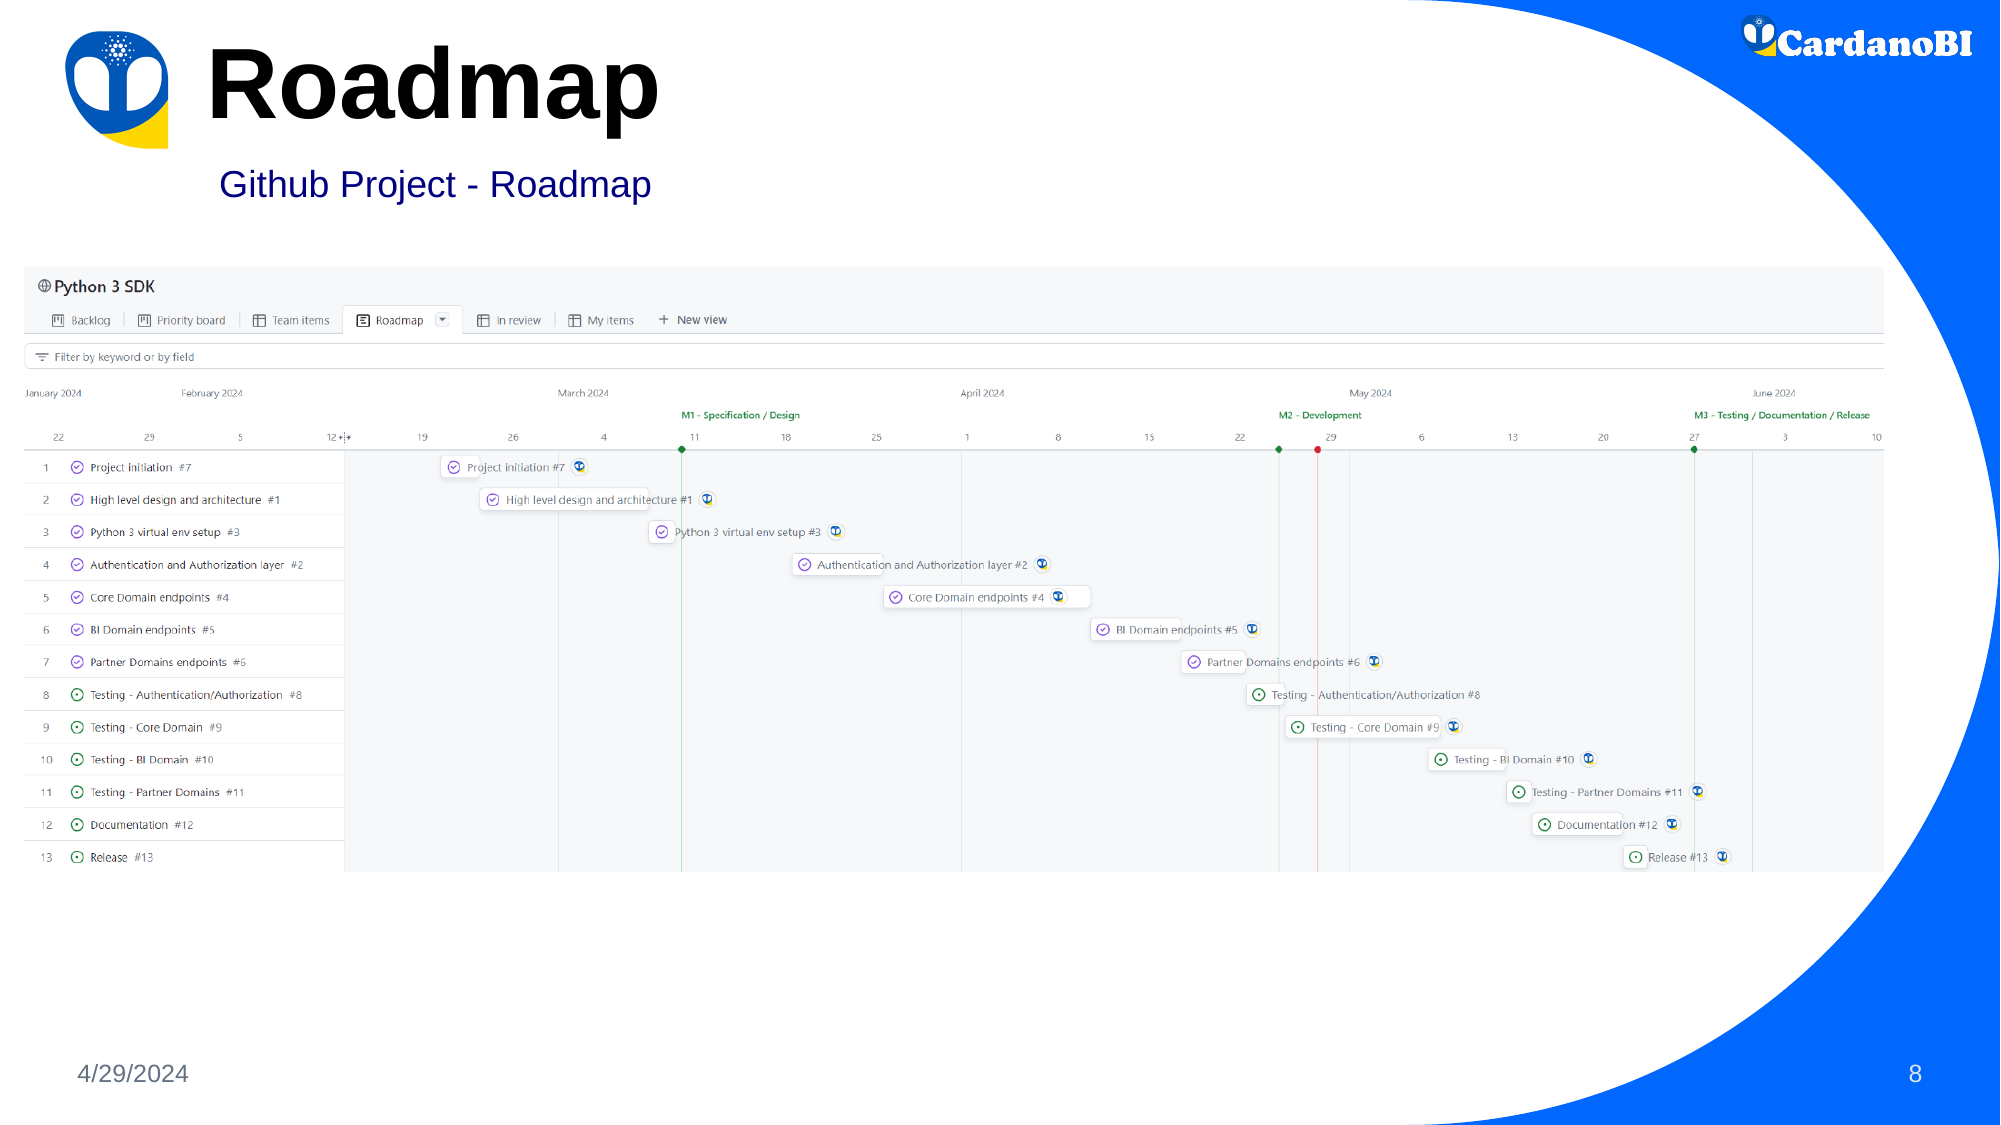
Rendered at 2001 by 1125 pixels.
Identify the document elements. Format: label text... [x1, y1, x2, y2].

picture [1741, 15, 1973, 65]
slide_number 1 [1665, 1042, 1938, 1103]
picture [24, 267, 1884, 872]
slide_number 4/29/2024 [62, 1042, 513, 1103]
text_box Github Project - Roadmap [204, 152, 970, 213]
title Roadmap [191, 31, 1796, 148]
picture [27, 0, 206, 190]
